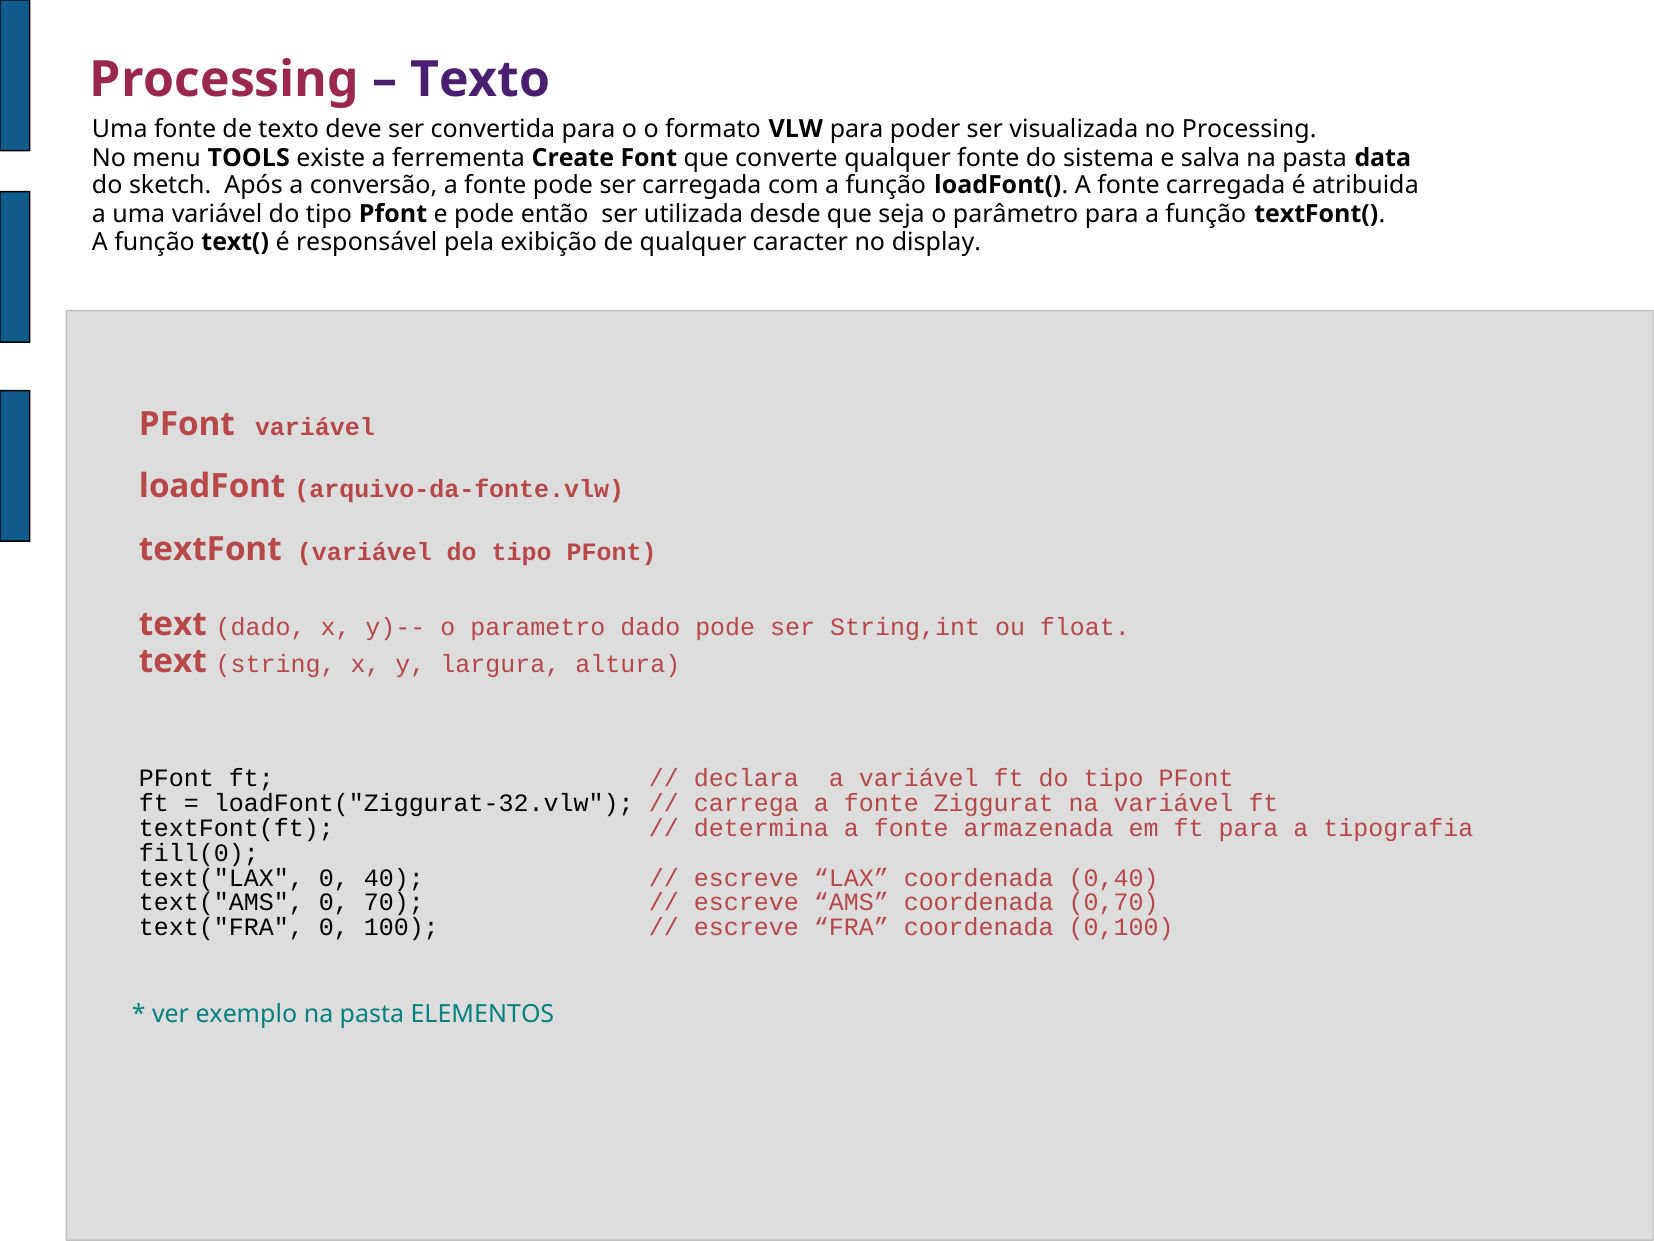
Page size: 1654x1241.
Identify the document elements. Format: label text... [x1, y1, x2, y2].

text_box PFont variável loadFont (arquivo-da-fonte.vlw) textFont (variável do tipo PFont) text (dado, x, y)-- o parametro dado pode ser String,int ou float. text (string, x, y, largura, altura) PFont ft; // declara a variável ft do tipo PFont ft = loadFont("Ziggurat-32.vlw"); // carrega a fonte Ziggurat na variável ft textFont(ft); // determina a fonte armazenada em ft para a tipografia fill(0); text("LAX", 0, 40); // escreve “LAX” coordenada (0,40) text("AMS", 0, 70); // escreve “AMS” coordenada (0,70) text("FRA", 0, 100); // escreve “FRA” coordenada (0,100) [124, 337, 1613, 1141]
text_box Processing – Texto [75, 37, 1501, 113]
text_box * ver exemplo na pasta ELEMENTOS [117, 990, 606, 1036]
text_box Uma fonte de texto deve ser convertida para o o formato VLW para poder ser visualizada no Processing. No menu TOOLS existe a ferrementa Create Font que converte qualquer fonte do sistema e salva na pasta data do sketch. Após a conversão, a fonte pode ser carregada com a função loadFont(). A fonte carregada é atribuida a uma variável do tipo Pfont e pode então ser utilizada desde que seja o parâmetro para a função textFont(). A função text() é responsável pela exibição de qualquer caracter no display. [77, 106, 1554, 261]
